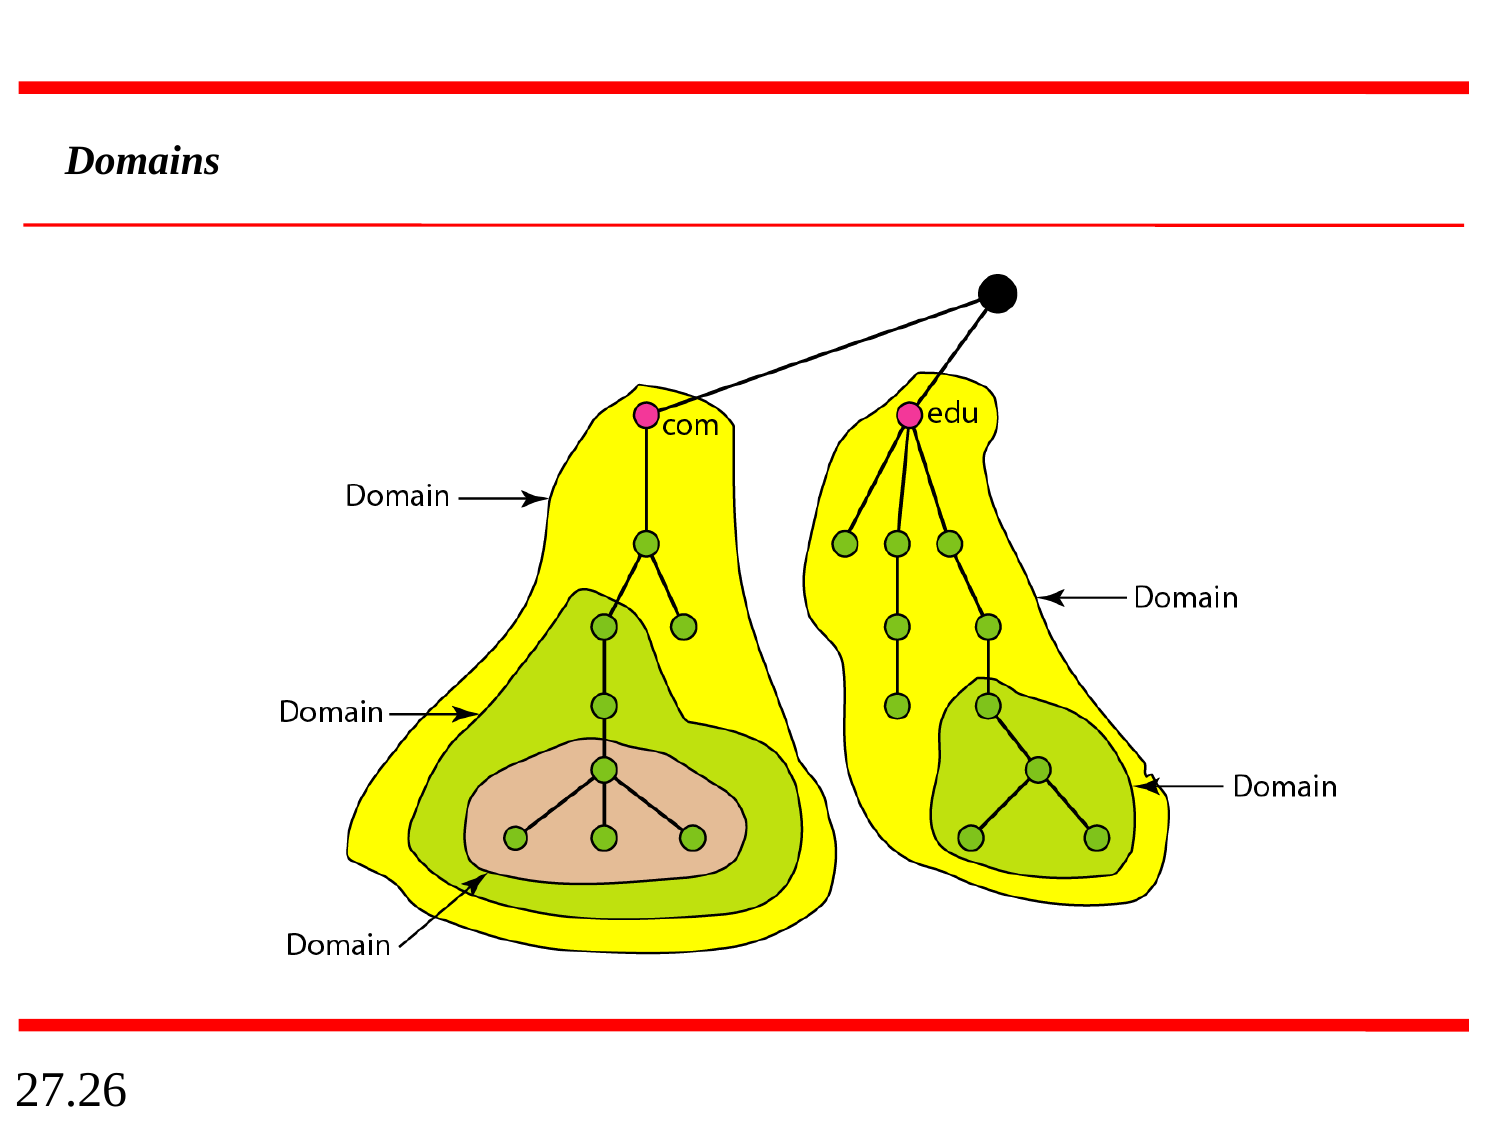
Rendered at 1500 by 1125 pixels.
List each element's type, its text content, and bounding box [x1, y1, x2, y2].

picture [278, 274, 1338, 963]
text_box Domains [49, 125, 236, 191]
